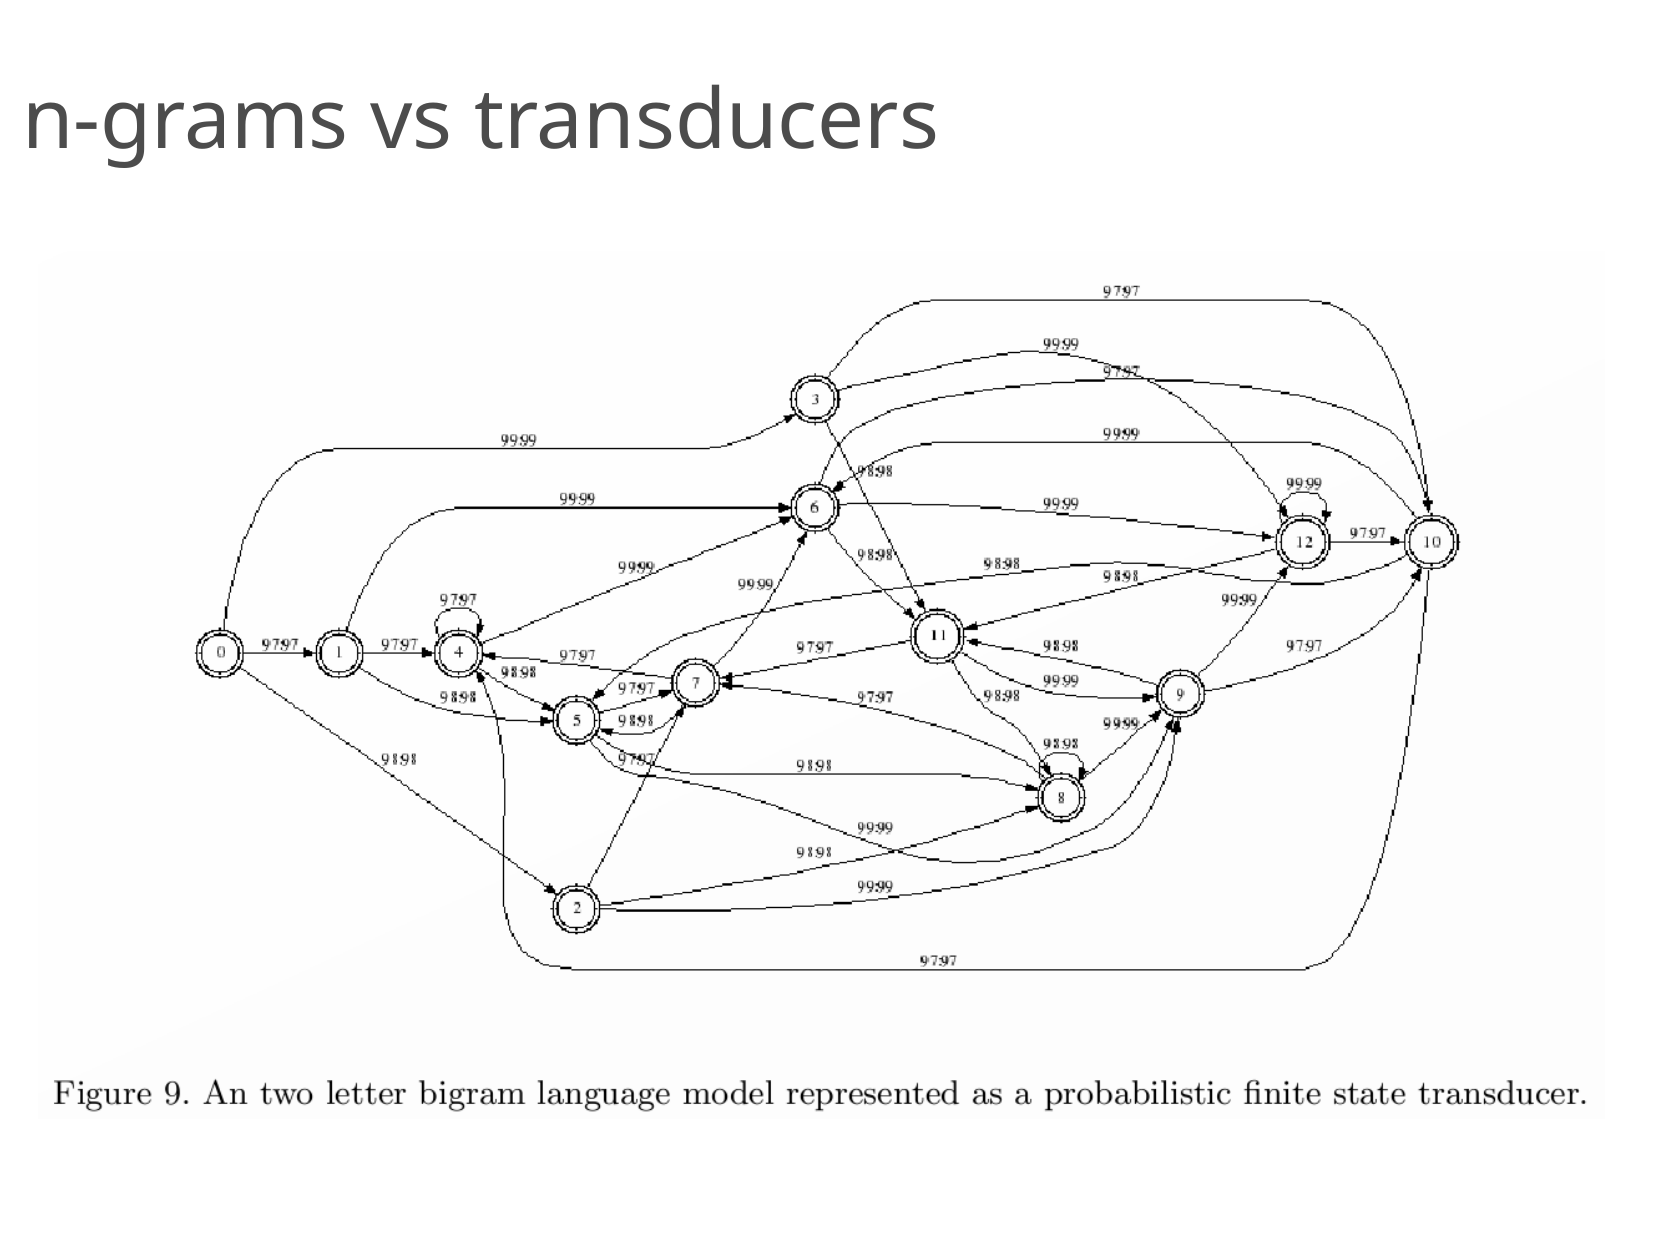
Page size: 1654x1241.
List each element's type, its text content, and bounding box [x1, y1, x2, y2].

title n-grams vs transducers [22, 19, 1654, 213]
picture [38, 251, 1605, 1119]
